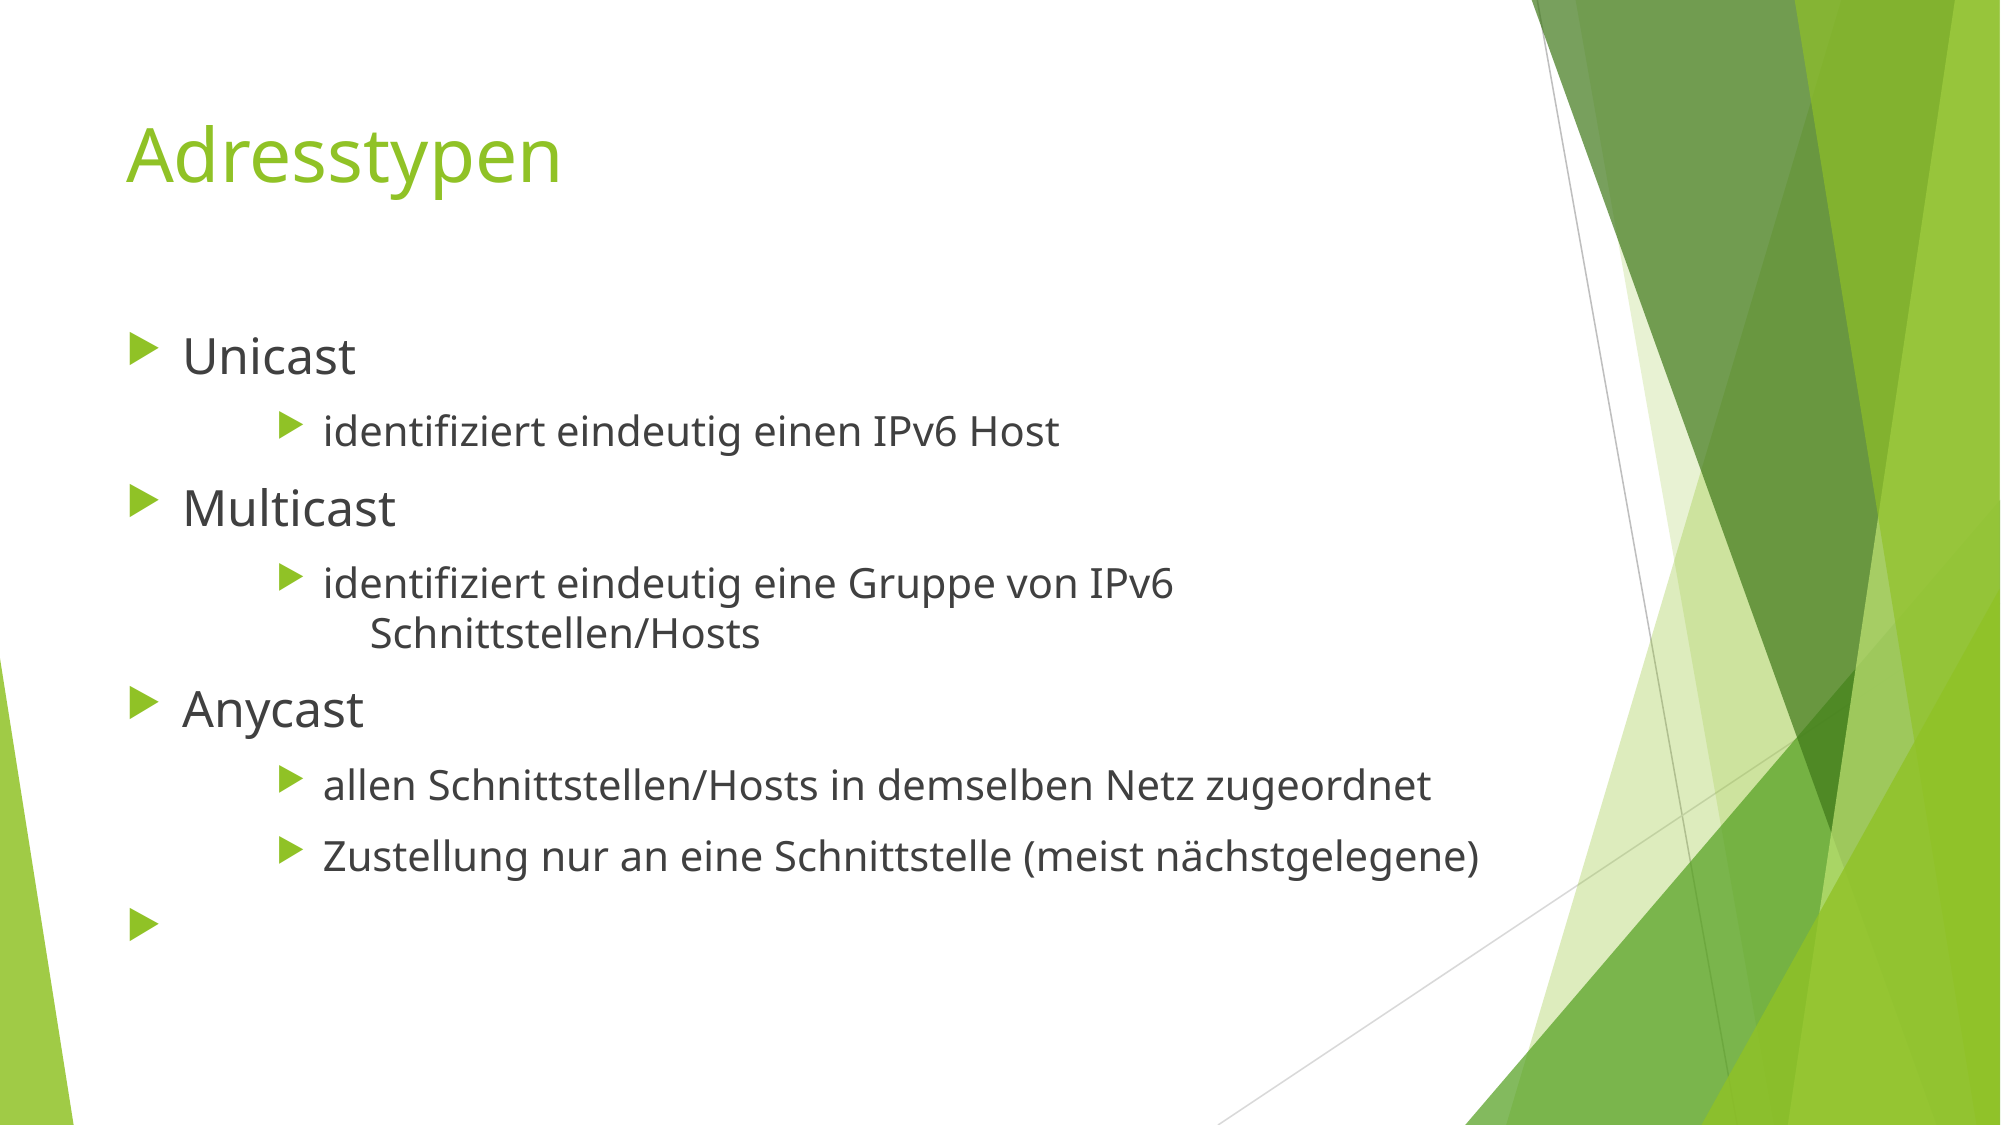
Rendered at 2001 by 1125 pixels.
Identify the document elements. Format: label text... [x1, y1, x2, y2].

list Unicast identifiziert eindeutig einen IPv6 Host Multicast identifiziert eindeutig eine Gruppe von IPv6 Schnittstellen/Hosts Anycast allen Schnittstellen/Hosts in demselben Netz zugeordnet Zustellung nur an eine Schnittstelle (meist nächstgelegene) [111, 316, 1522, 992]
title Adresstypen [111, 99, 1522, 316]
